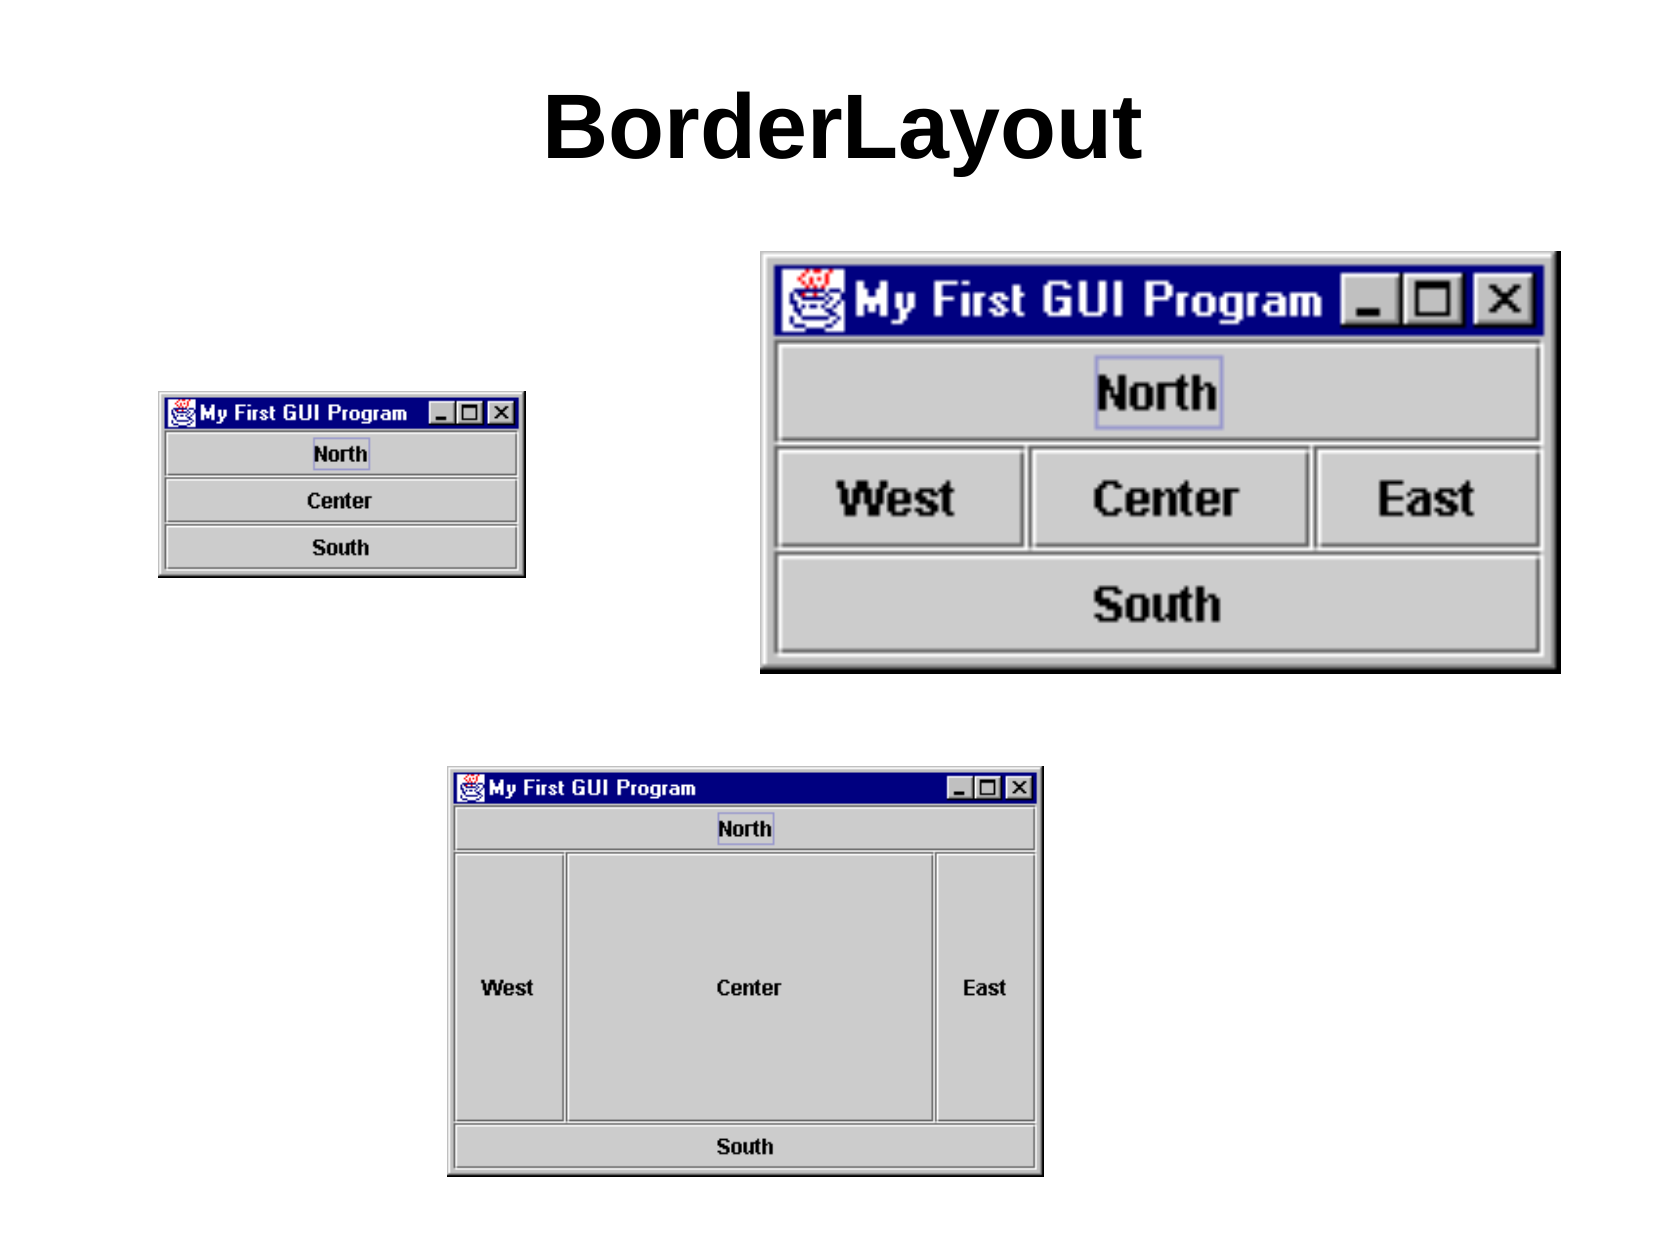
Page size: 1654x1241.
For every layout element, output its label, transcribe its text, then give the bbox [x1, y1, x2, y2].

picture [447, 766, 1044, 1177]
title BorderLayout [82, 49, 1571, 196]
picture [760, 251, 1561, 674]
picture [158, 391, 526, 578]
